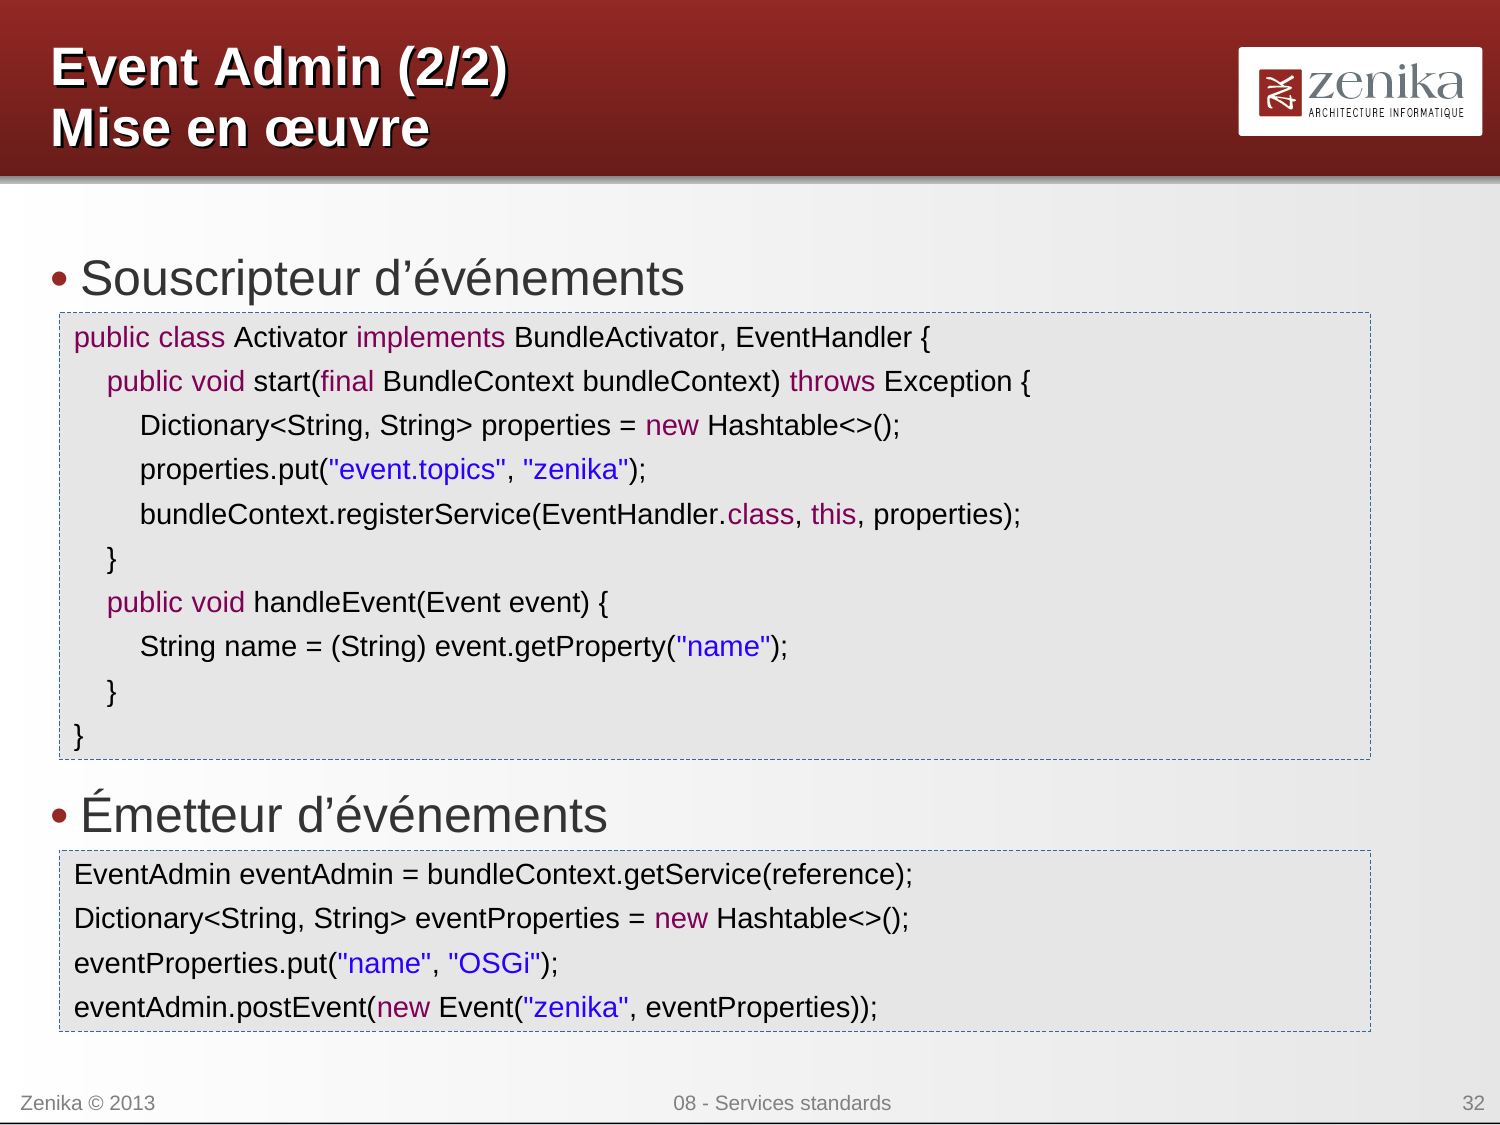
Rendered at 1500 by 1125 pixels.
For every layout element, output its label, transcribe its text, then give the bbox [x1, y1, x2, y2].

title Event Admin (2/2) Mise en œuvre [50, 22, 1206, 172]
list public class Activator implements BundleActivator, EventHandler { public void start(final BundleContext bundleContext) throws Exception { Dictionary<String, String> properties = new Hashtable<>(); properties.put("event.topics", "zenika"); bundleContext.registerService(EventHandler.class, this, properties); } public void handleEvent(Event event) { String name = (String) event.getProperty("name"); } } [59, 312, 1371, 760]
list Souscripteur d’événements Émetteur d’événements [50, 249, 1435, 1064]
picture [1257, 58, 1464, 125]
list EventAdmin eventAdmin = bundleContext.getService(reference); Dictionary<String, String> eventProperties = new Hashtable<>(); eventProperties.put("name", "OSGi"); eventAdmin.postEvent(new Event("zenika", eventProperties)); [59, 850, 1371, 1032]
